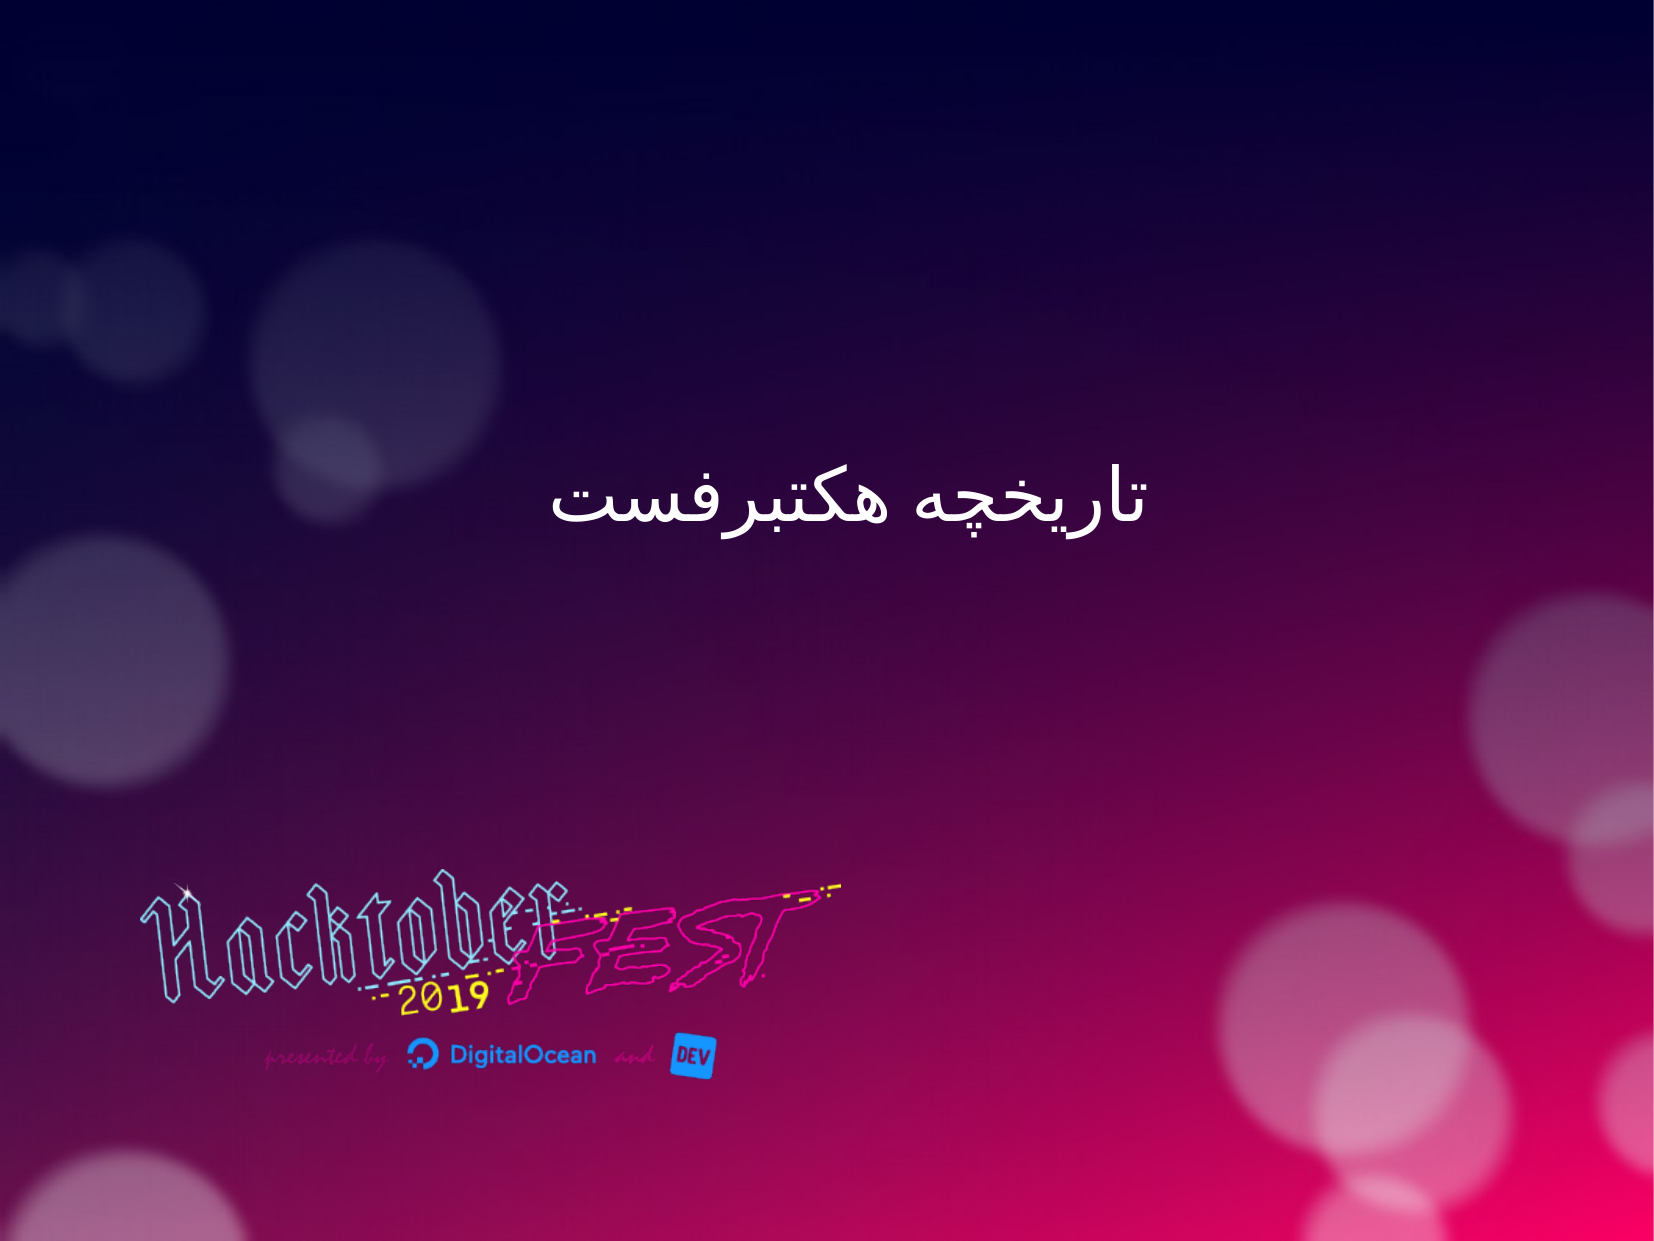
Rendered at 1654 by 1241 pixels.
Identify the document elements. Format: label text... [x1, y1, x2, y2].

picture [0, 0, 1654, 1241]
subtitle تاریخچه هکتبرفست [105, 270, 1594, 811]
